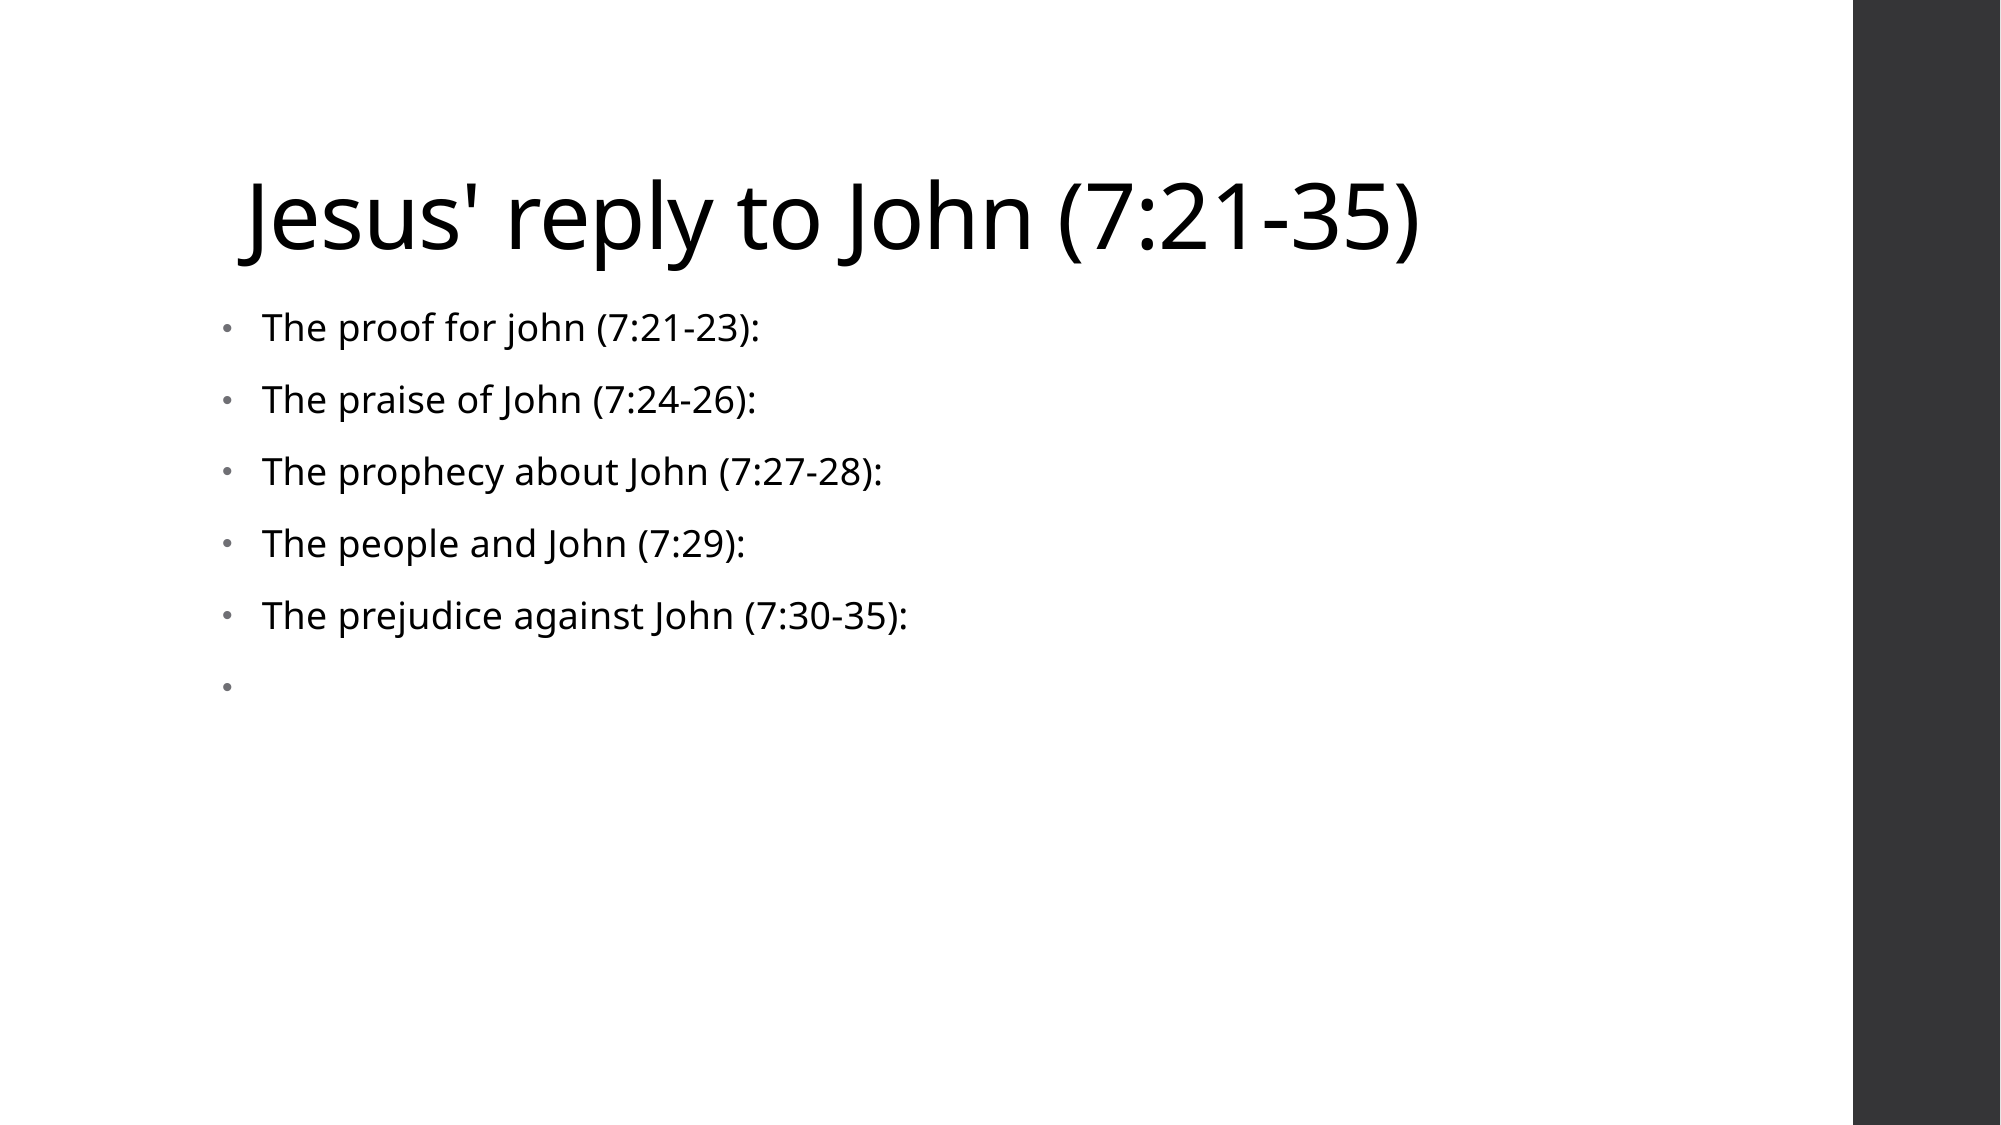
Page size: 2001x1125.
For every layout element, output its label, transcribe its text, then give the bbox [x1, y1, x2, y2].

title Jesus' reply to John (7:21-35) [206, 60, 1797, 278]
list The proof for john (7:21-23): The praise of John (7:24-26): The prophecy about John (7:27-28): The people and John (7:29): The prejudice against John (7:30-35): [206, 299, 1617, 1014]
